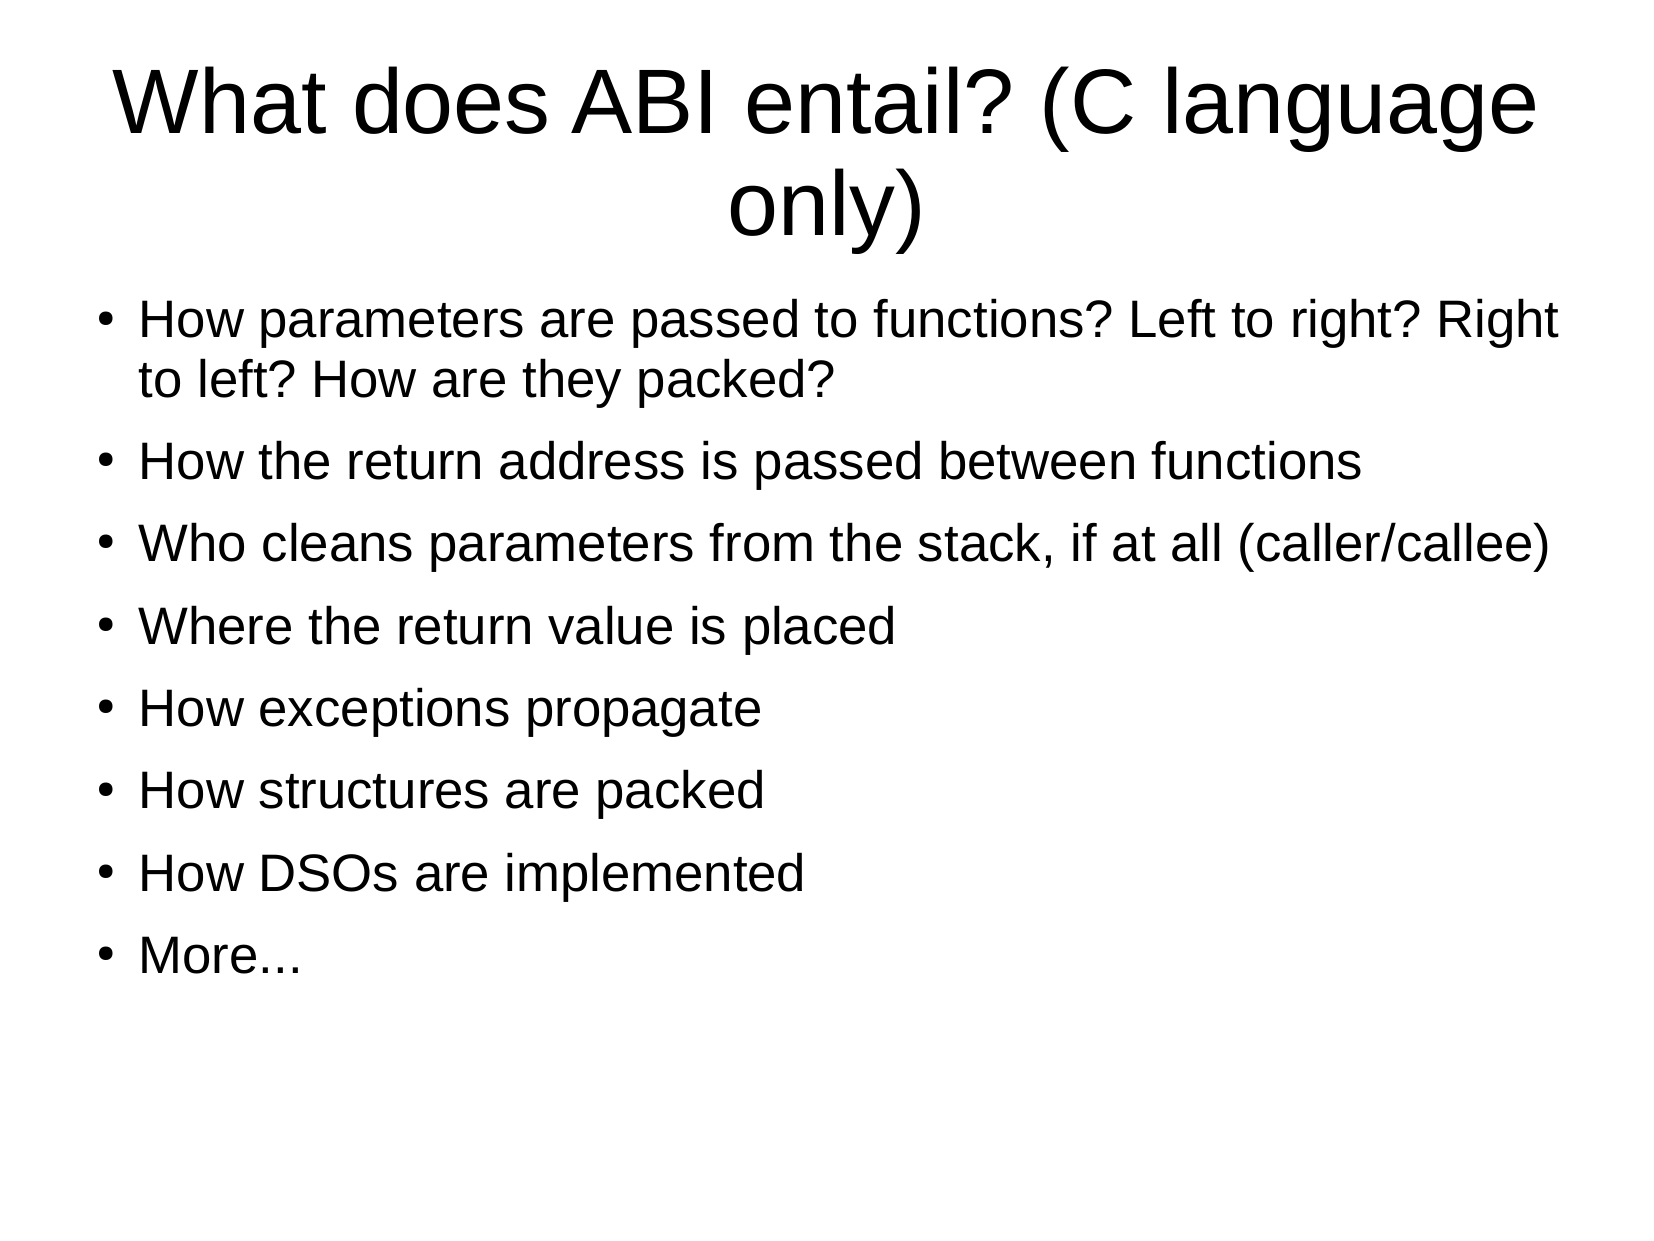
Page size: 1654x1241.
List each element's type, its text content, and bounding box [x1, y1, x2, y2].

title What does ABI entail? (C language only) [82, 49, 1571, 257]
list How parameters are passed to functions? Left to right? Right to left? How are they packed? How the return address is passed between functions Who cleans parameters from the stack, if at all (caller/callee) Where the return value is placed How exceptions propagate How structures are packed How DSOs are implemented More... [82, 290, 1571, 1010]
